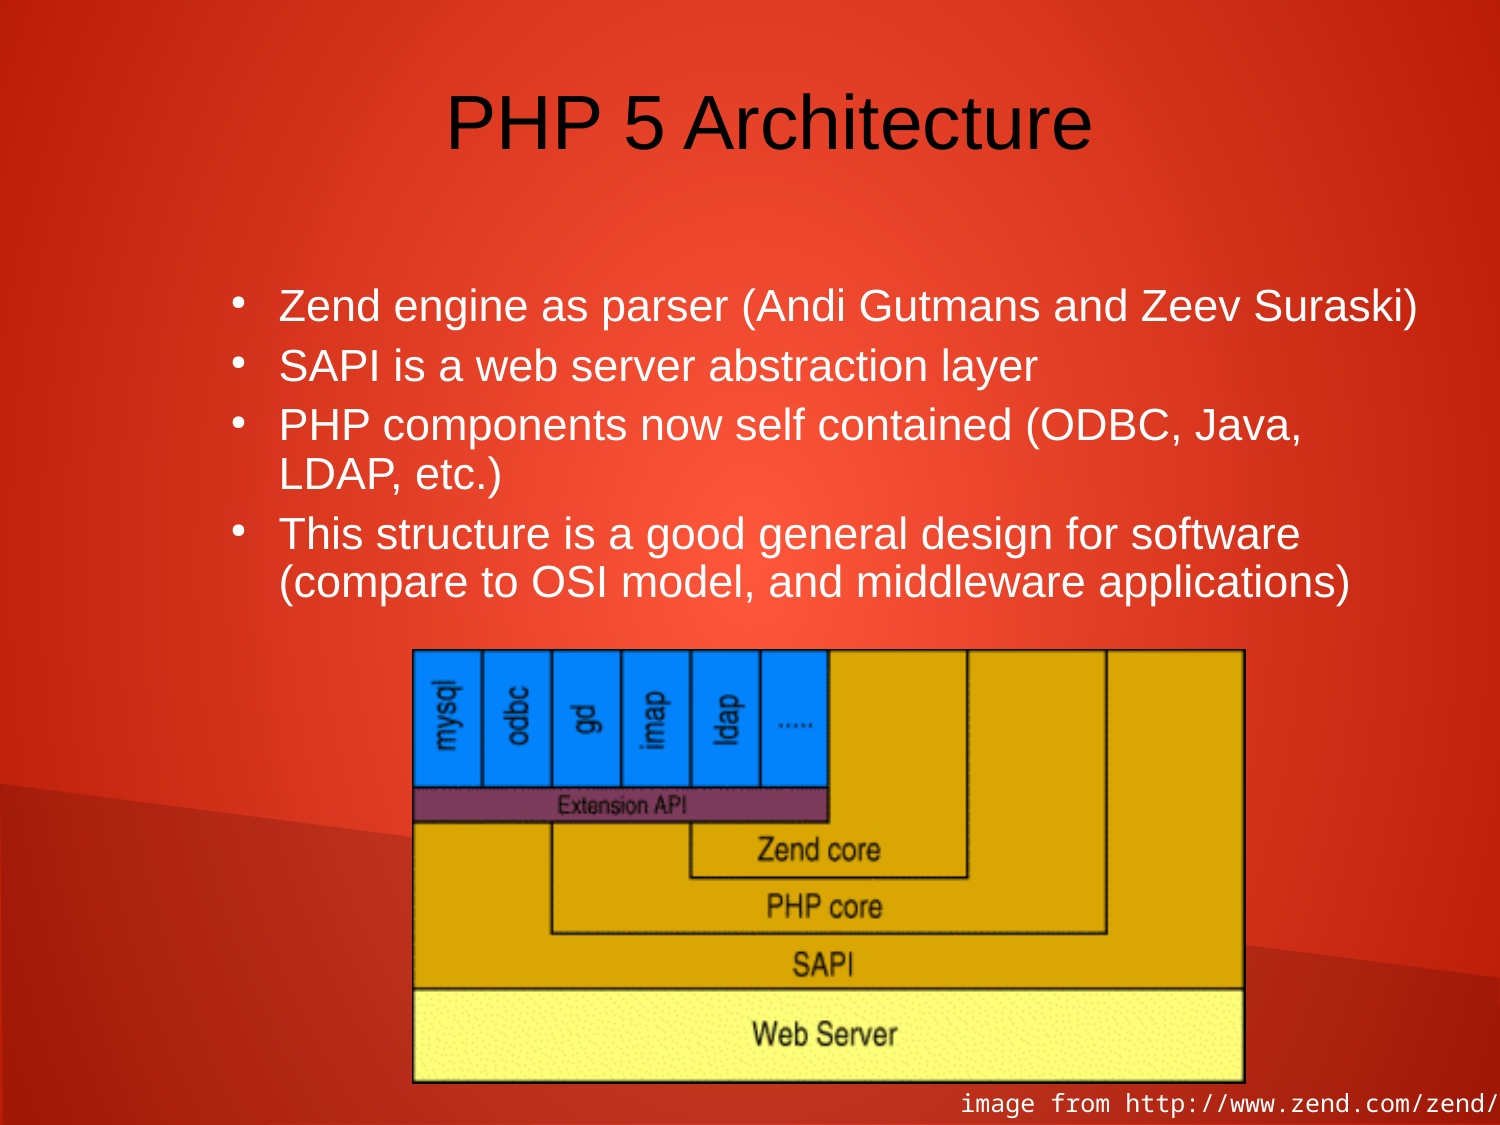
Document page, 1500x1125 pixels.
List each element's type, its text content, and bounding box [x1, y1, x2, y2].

list Zend engine as parser (Andi Gutmans and Zeev Suraski) SAPI is a web server abstraction layer PHP components now self contained (ODBC, Java, LDAP, etc.) This structure is a good general design for software (compare to OSI model, and middleware applications) [200, 275, 1450, 651]
text_box image from http://www.zend.com/zend/art/intro.php [945, 1079, 1500, 1125]
title PHP 5 Architecture [24, 24, 1488, 213]
picture [412, 649, 1246, 1084]
